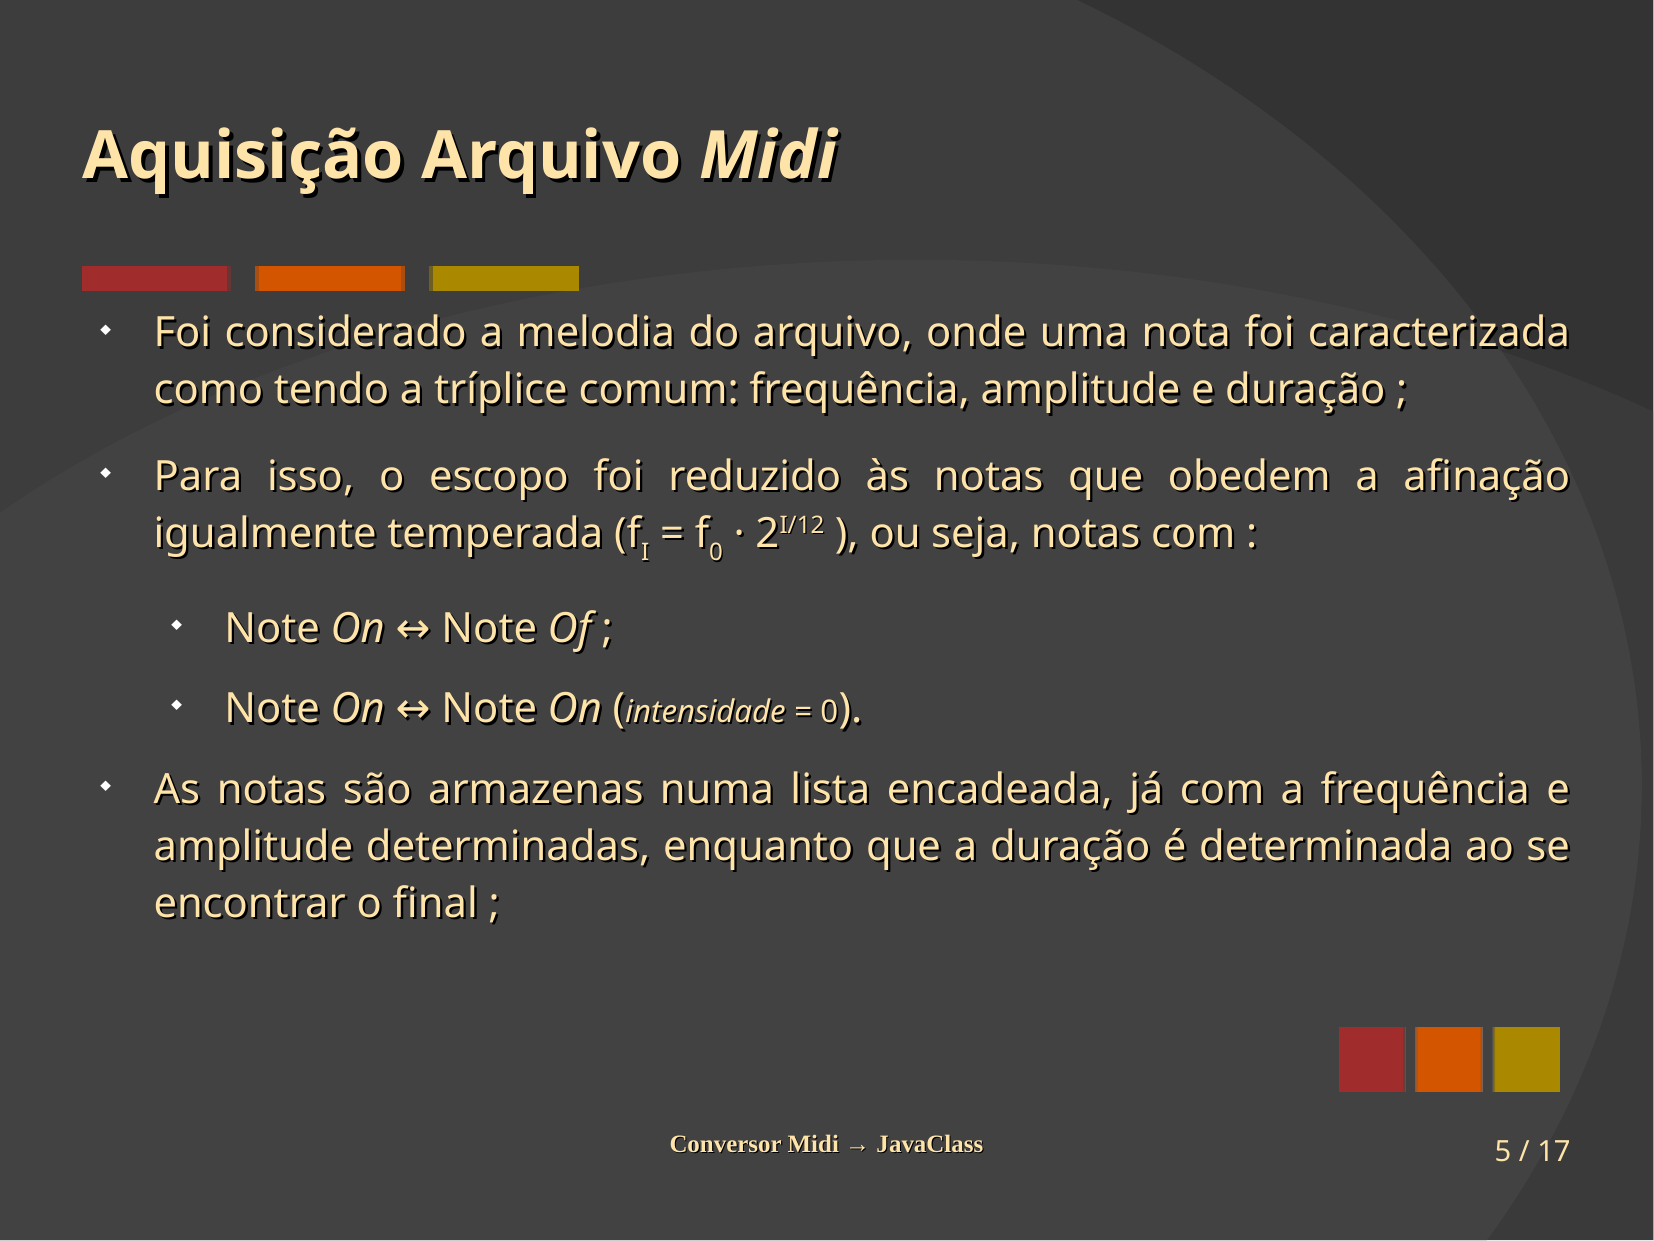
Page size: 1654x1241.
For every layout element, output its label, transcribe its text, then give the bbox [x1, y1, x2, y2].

list Foi considerado a melodia do arquivo, onde uma nota foi caracterizada como tendo a tríplice comum: frequência, amplitude e duração ; Para isso, o escopo foi reduzido às notas que obedem a afinação igualmente temperada (fI = f0 · 2I/12 ), ou seja, notas com : Note On ↔ Note Of ; Note On ↔ Note On (intensidade = 0). As notas são armazenas numa lista encadeada, já com a frequência e amplitude determinadas, enquanto que a duração é determinada ao se encontrar o final ; [82, 302, 1571, 1022]
title Aquisição Arquivo Midi [82, 49, 1571, 257]
picture [1339, 1027, 1560, 1092]
picture [82, 266, 579, 291]
